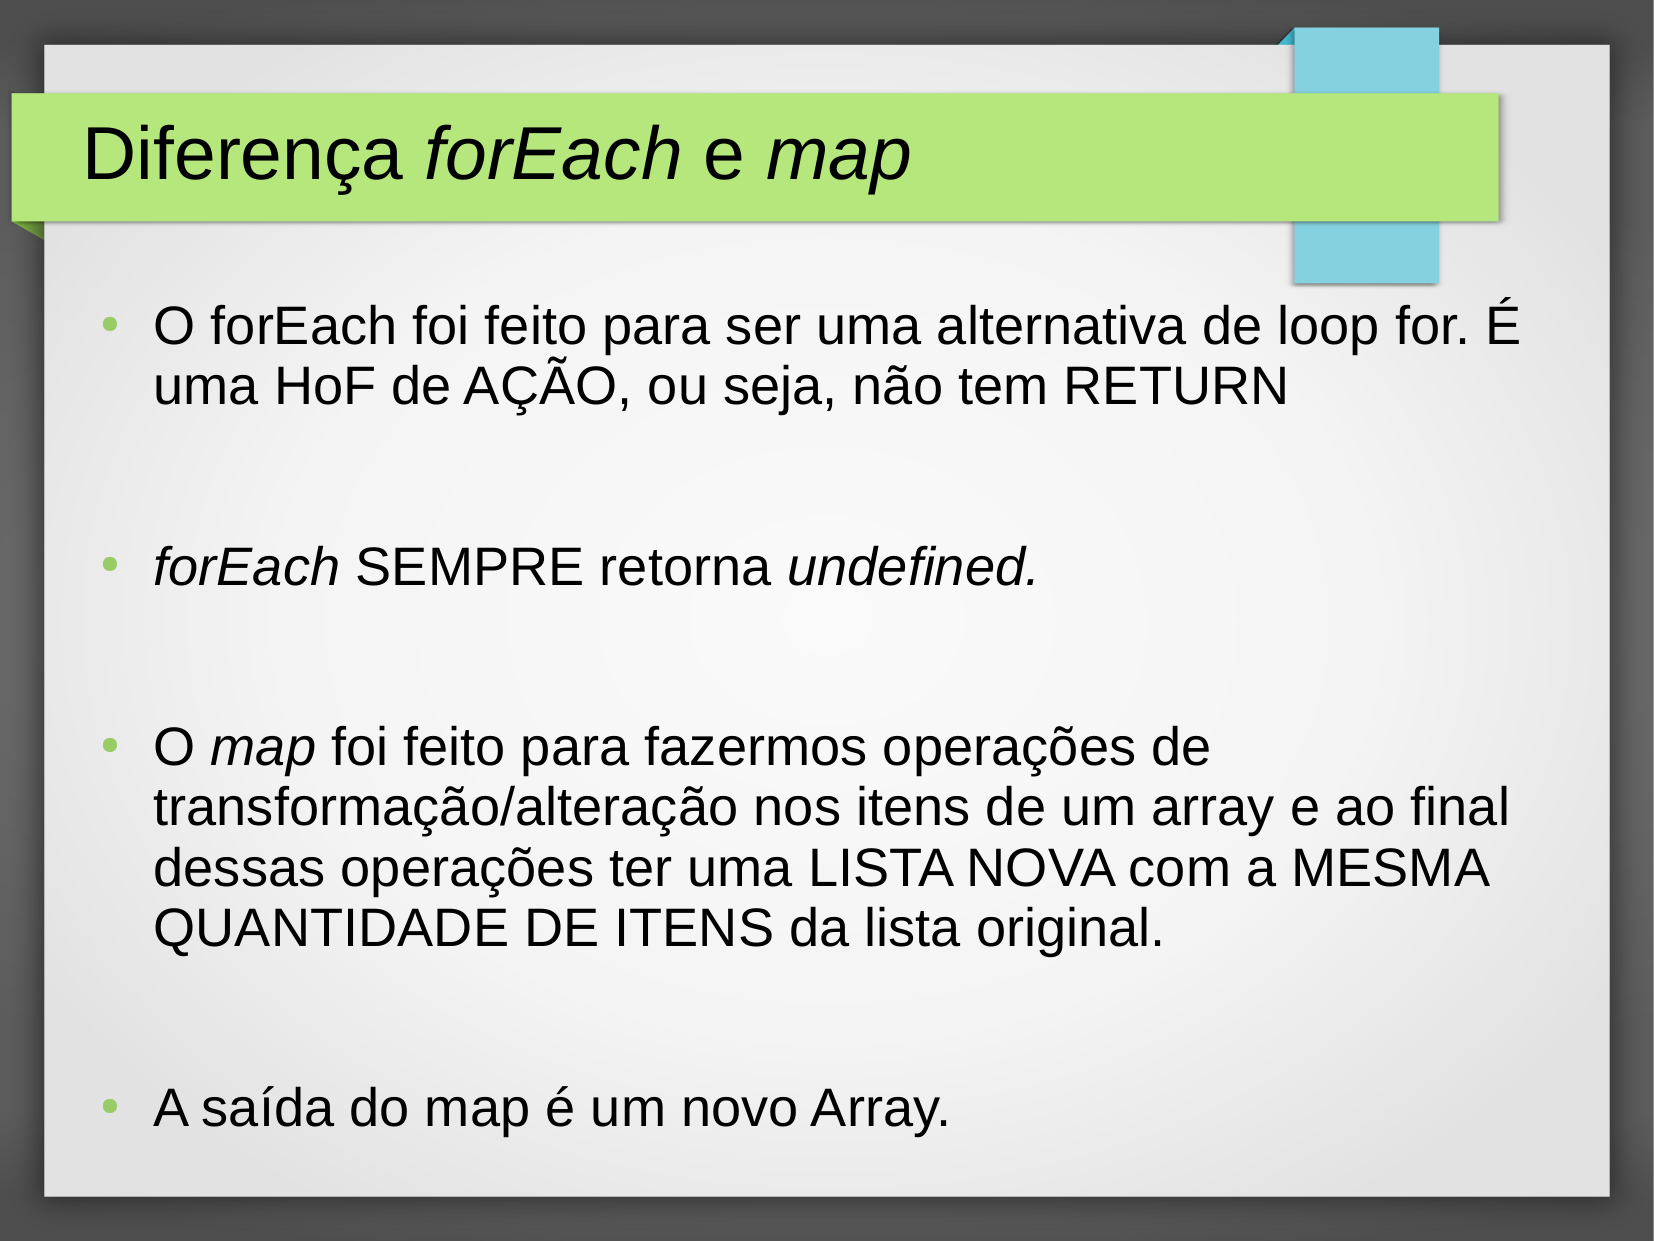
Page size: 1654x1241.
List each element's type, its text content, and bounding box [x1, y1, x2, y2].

picture [0, 0, 1654, 1241]
list O forEach foi feito para ser uma alternativa de loop for. É uma HoF de AÇÃO, ou seja, não tem RETURN forEach SEMPRE retorna undefined. O map foi feito para fazermos operações de transformação/alteração nos itens de um array e ao final dessas operações ter uma LISTA NOVA com a MESMA QUANTIDADE DE ITENS da lista original. A saída do map é um novo Array. [82, 295, 1571, 1170]
title Diferença forEach e map [82, 94, 1264, 213]
